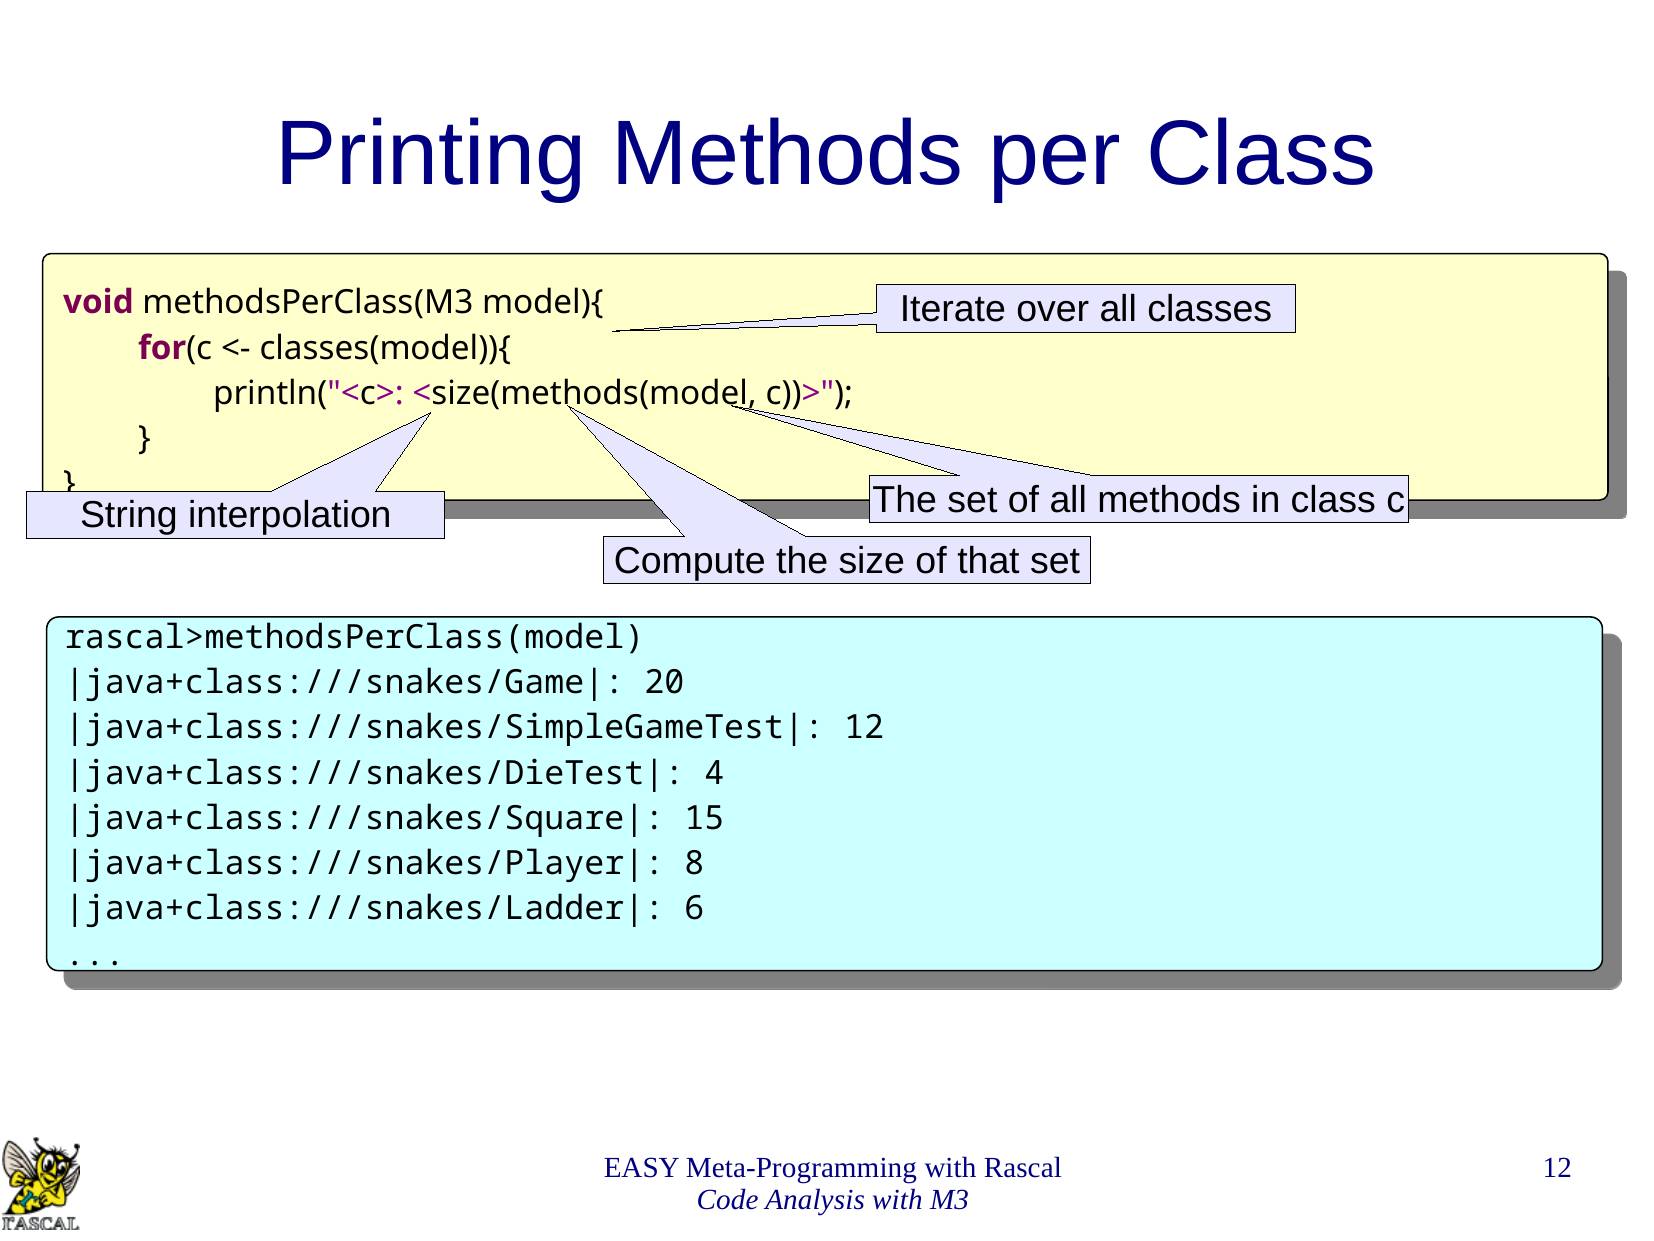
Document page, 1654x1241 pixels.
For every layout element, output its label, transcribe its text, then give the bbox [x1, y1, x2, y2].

picture [1, 1137, 80, 1230]
text_box void methodsPerClass(M3 model){ for(c <- classes(model)){ println("<c>: <size(methods(model, c))>"); } } [48, 271, 1572, 497]
text_box Compute the size of that set [567, 405, 1091, 584]
text_box [737, 497, 869, 501]
text_box Iterate over all classes [612, 284, 1296, 333]
text_box The set of all methods in class c [731, 405, 1409, 523]
text_box [445, 497, 652, 501]
text_box [42, 253, 1609, 501]
text_box String interpolation [26, 412, 445, 539]
text_box rascal>methodsPerClass(model) |java+class:///snakes/Game|: 20 |java+class:///snakes/SimpleGameTest|: 12 |java+class:///snakes/DieTest|: 4 |java+class:///snakes/Square|: 15 |java+class:///snakes/Player|: 8 |java+class:///snakes/Ladder|: 6 ... [46, 616, 1603, 971]
title Printing Methods per Class [82, 49, 1571, 257]
